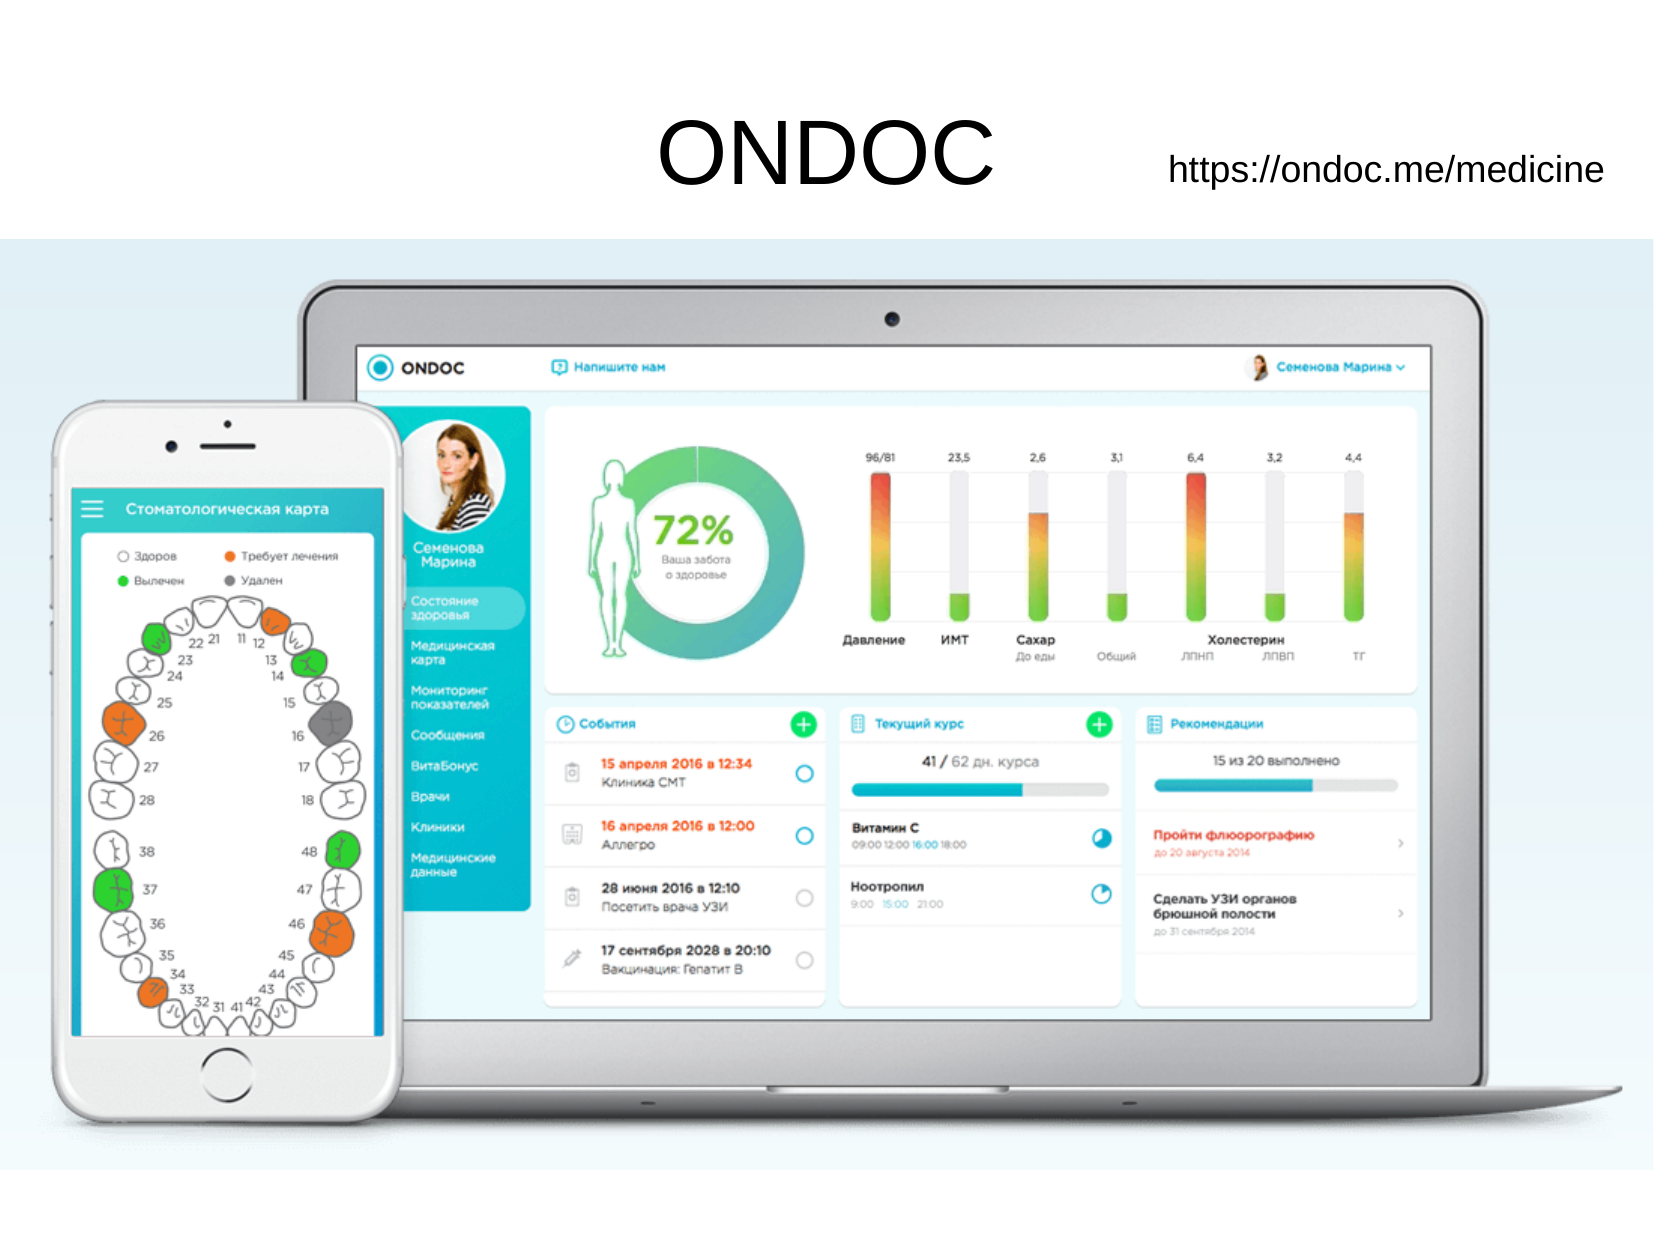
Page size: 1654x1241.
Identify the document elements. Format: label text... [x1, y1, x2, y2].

picture [0, 239, 1654, 1170]
text_box https://ondoc.me/medicine [1153, 140, 1621, 198]
title ONDOC [82, 49, 1571, 239]
